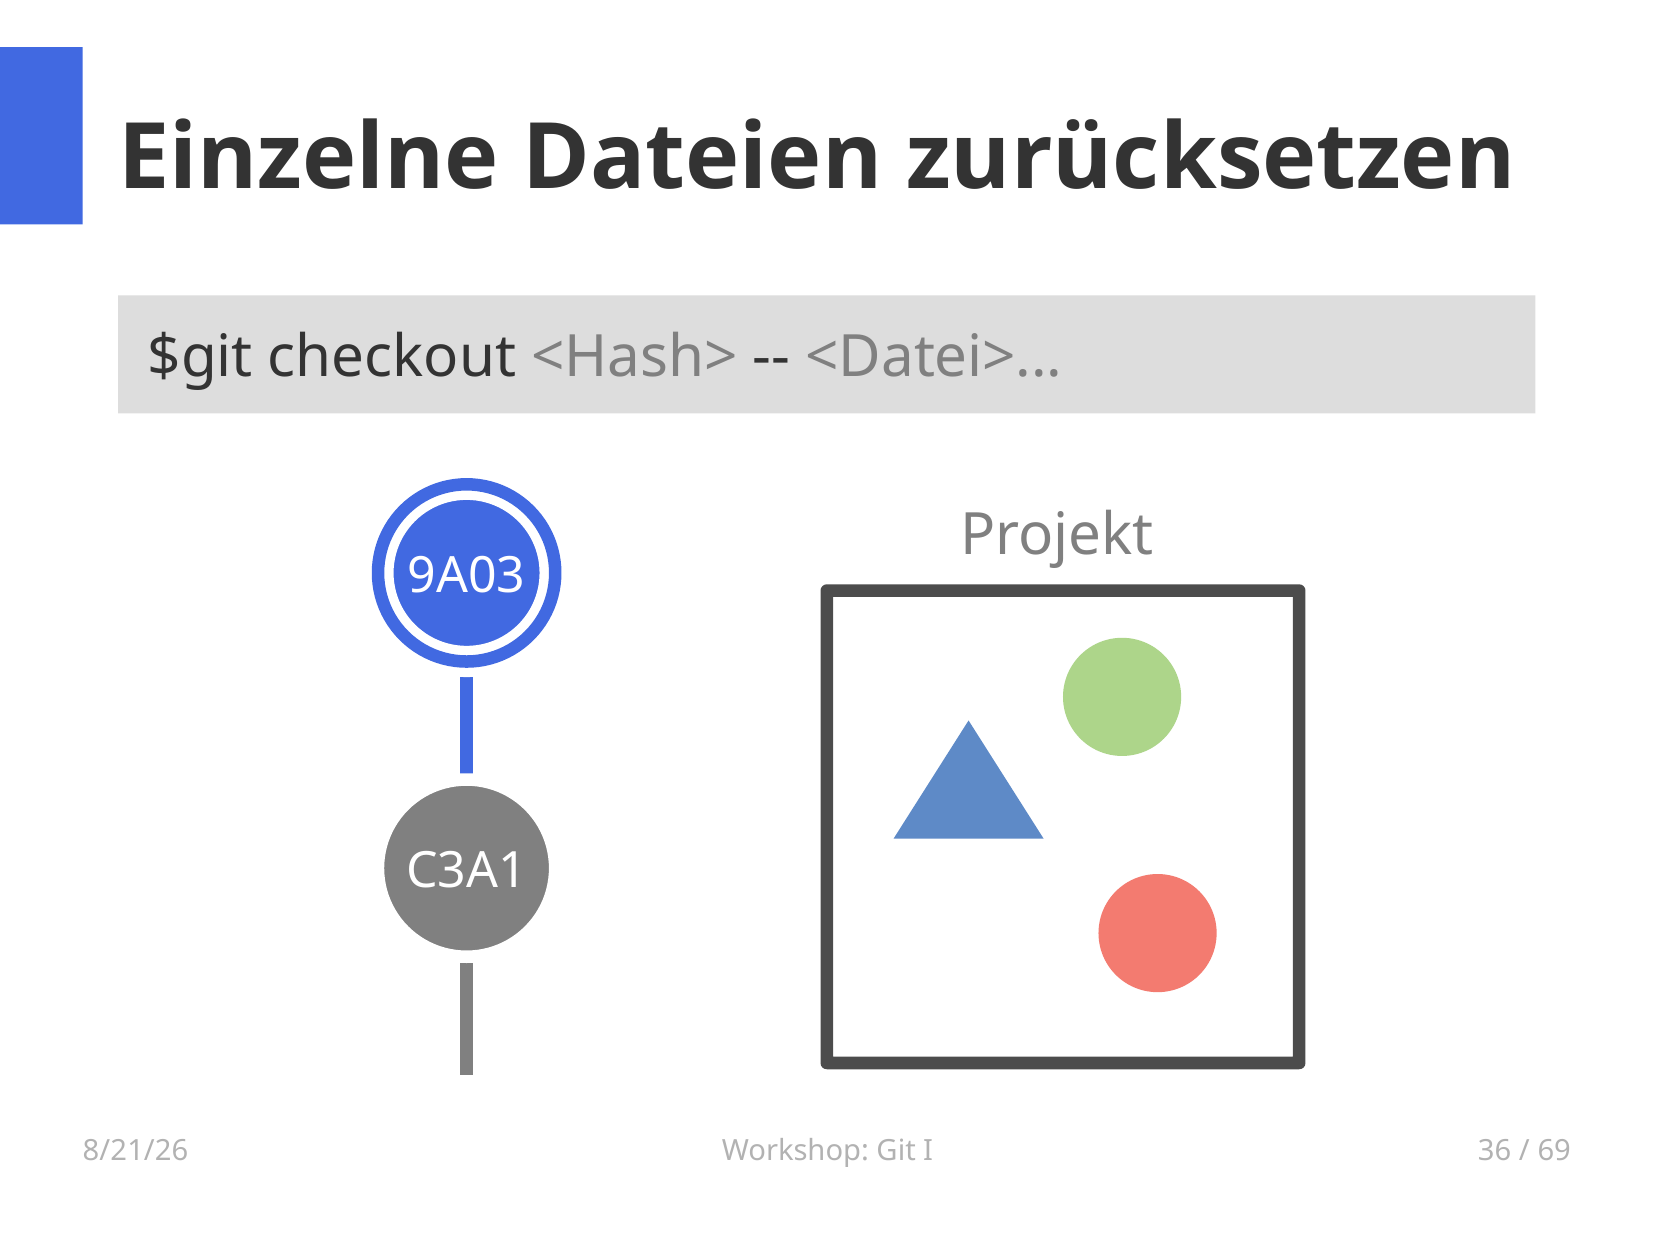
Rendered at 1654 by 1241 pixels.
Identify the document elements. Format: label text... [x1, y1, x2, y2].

text_box Projekt [803, 484, 1312, 579]
text_box [1098, 874, 1217, 993]
list $git checkout <Hash> -- <Datei>... [118, 295, 1536, 414]
title Einzelne Dateien zurücksetzen [118, 49, 1571, 257]
text_box 9A03 [385, 491, 548, 655]
text_box [893, 720, 1044, 839]
text_box [1062, 637, 1182, 756]
text_box C3A1 [377, 779, 556, 957]
